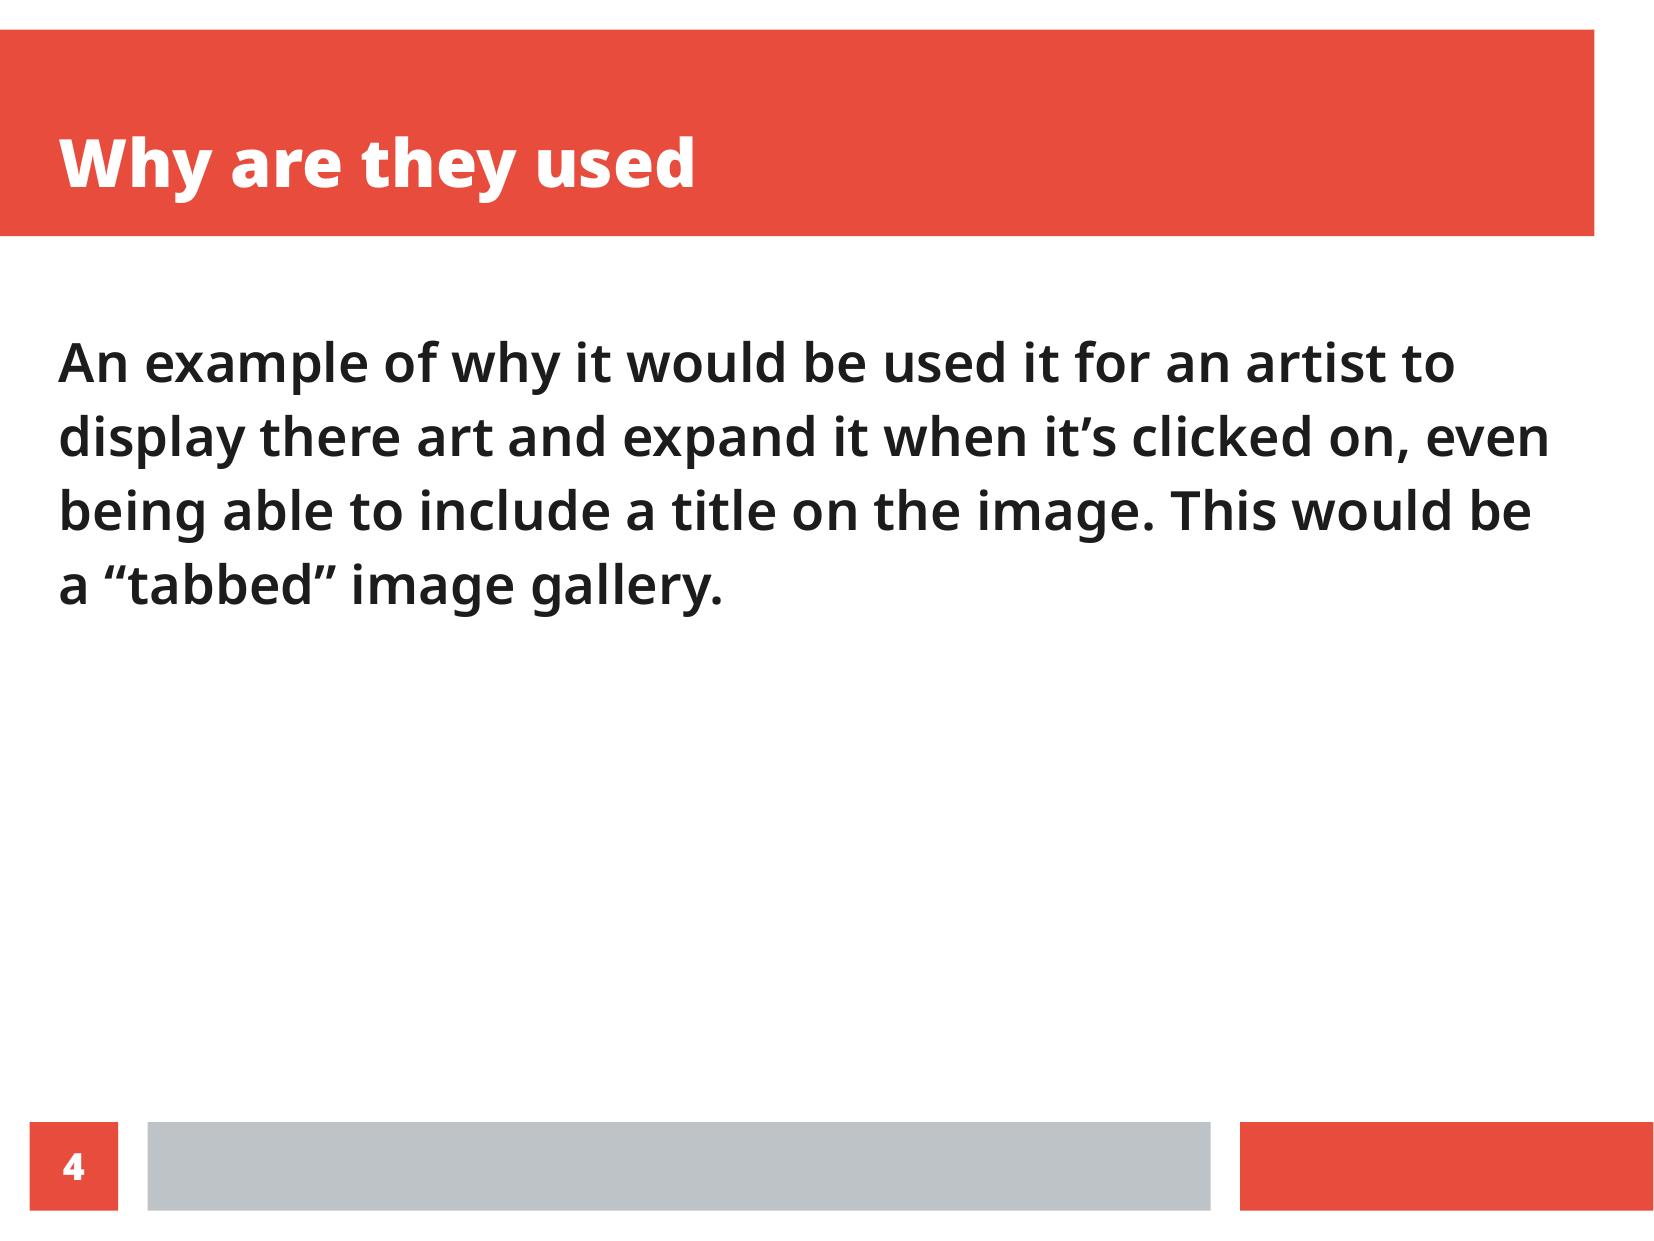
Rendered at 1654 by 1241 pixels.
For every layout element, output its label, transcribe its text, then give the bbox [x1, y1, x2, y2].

list An example of why it would be used it for an artist to display there art and expand it when it’s clicked on, even being able to include a title on the image. This would be a “tabbed” image gallery. [59, 324, 1565, 1093]
title Why are they used [59, 59, 1595, 207]
